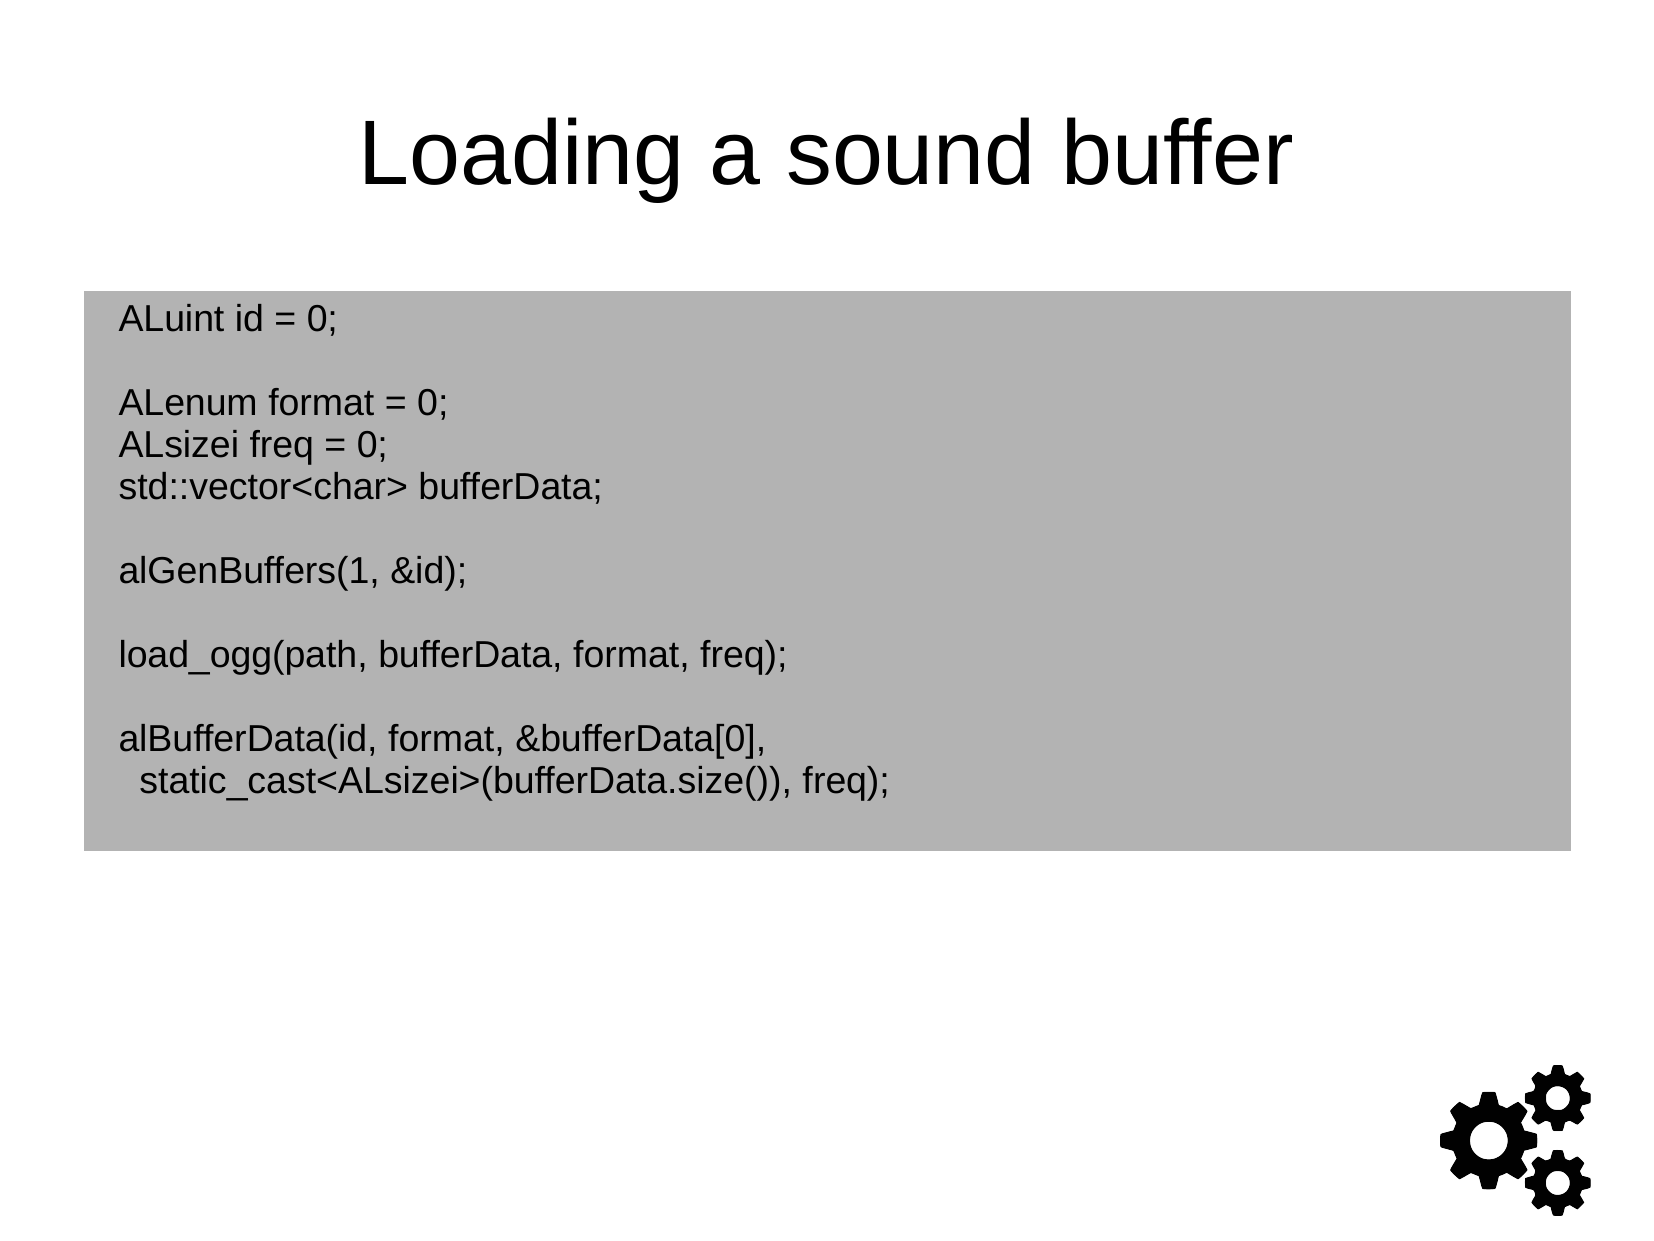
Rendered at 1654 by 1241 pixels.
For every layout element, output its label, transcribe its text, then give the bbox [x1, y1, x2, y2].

table_header ALuint id = 0; ALenum format = 0; ALsizei freq = 0; std::vector<char> bufferData; alGenBuffers(1, &id); load_ogg(path, bufferData, format, freq); alBufferData(id, format, &bufferData[0], static_cast<ALsizei>(bufferData.size()), freq); [84, 291, 1571, 851]
title Loading a sound buffer [82, 49, 1571, 257]
picture [1440, 1065, 1591, 1216]
